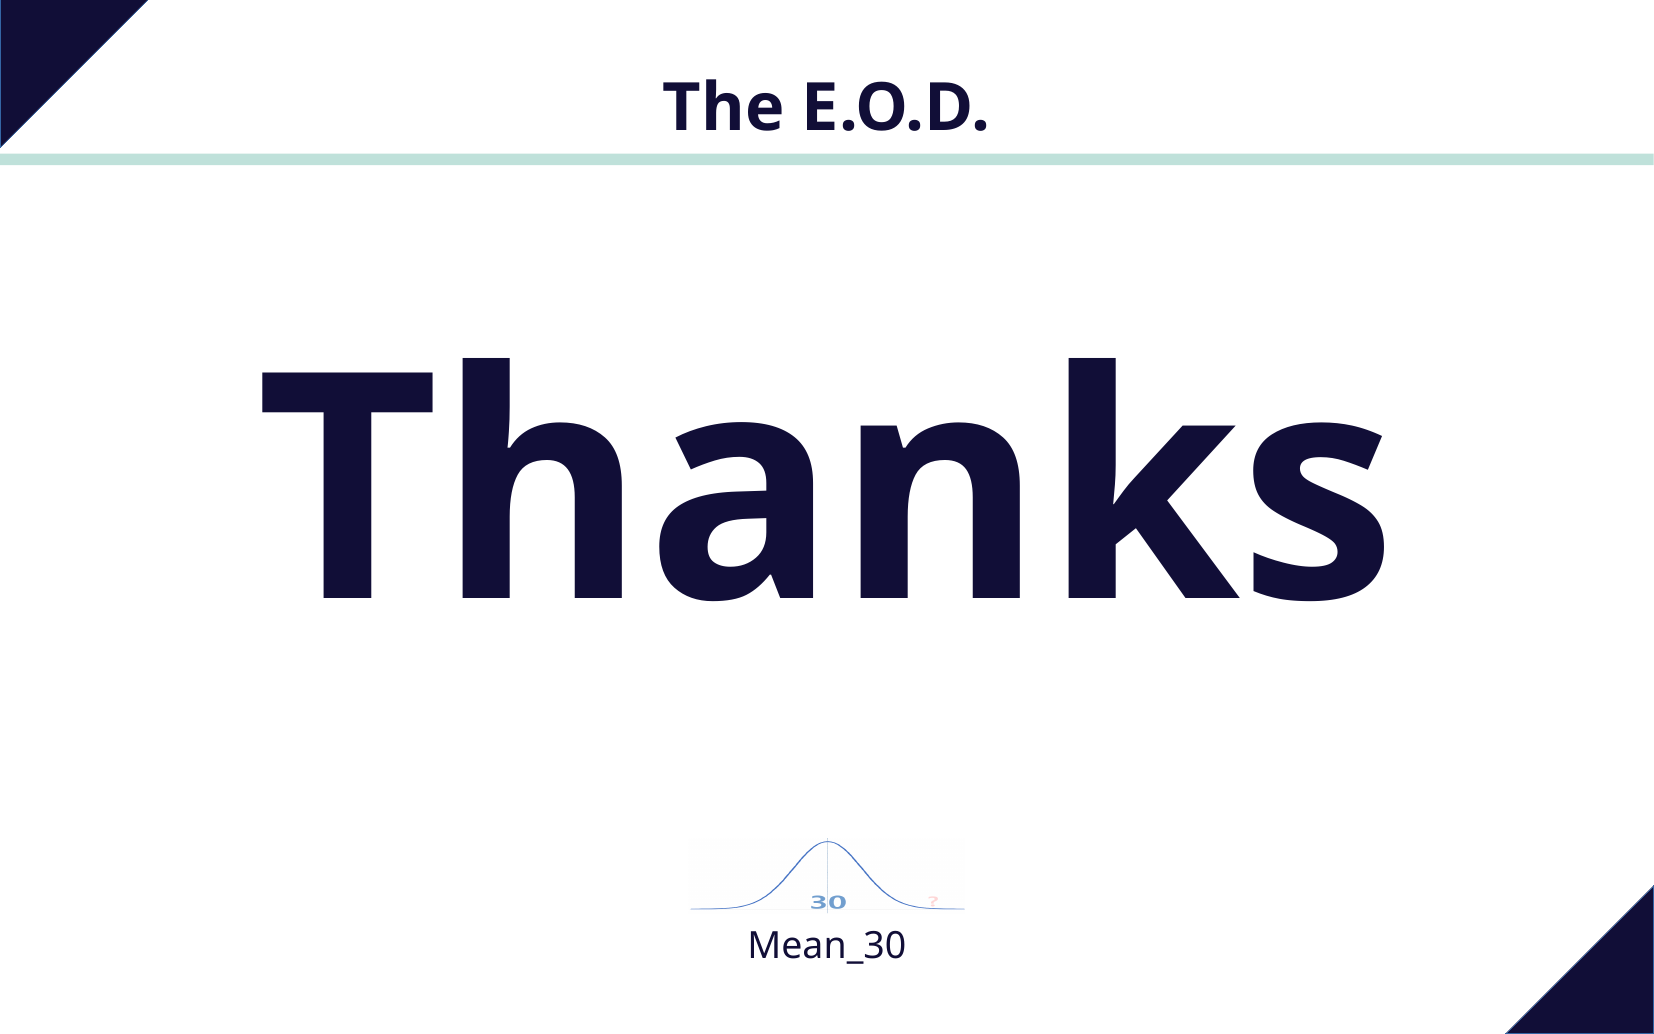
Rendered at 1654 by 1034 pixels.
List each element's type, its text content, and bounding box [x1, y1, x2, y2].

title Thanks [82, 358, 1571, 585]
picture [688, 838, 965, 914]
text_box Mean_30 [546, 907, 1107, 981]
text_box The E.O.D. [554, 59, 1100, 149]
